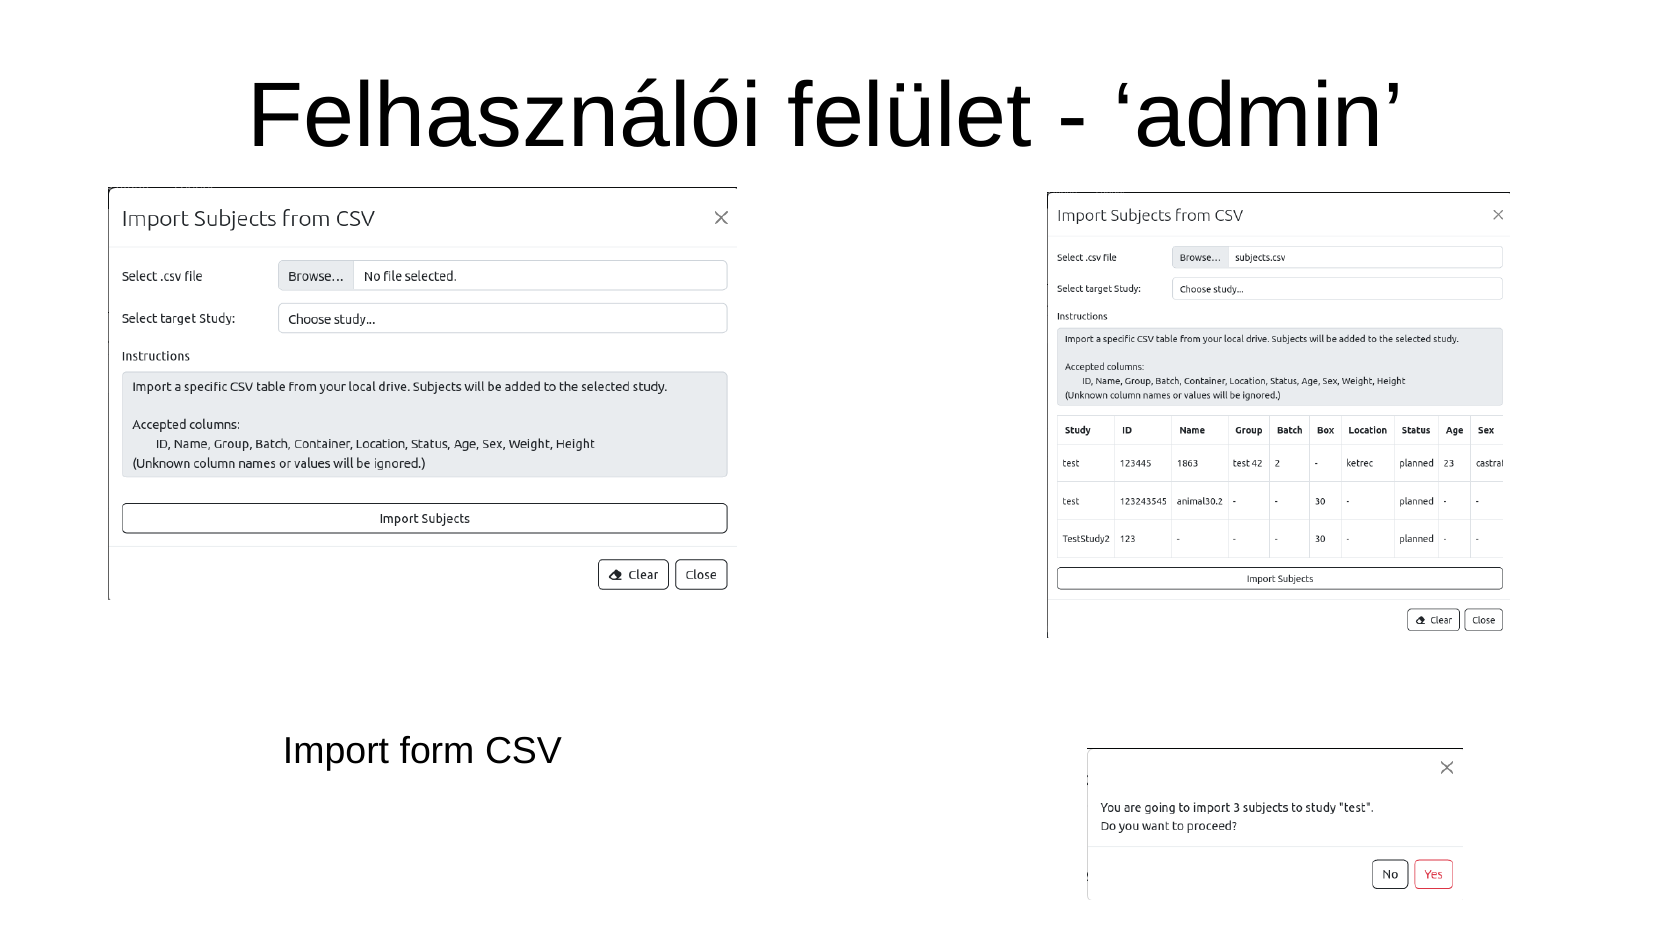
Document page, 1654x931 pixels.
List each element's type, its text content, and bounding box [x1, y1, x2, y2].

picture [108, 187, 737, 601]
picture [1047, 192, 1510, 638]
title Felhasználói felület - ‘admin’ [82, 37, 1571, 193]
picture [1087, 748, 1463, 901]
